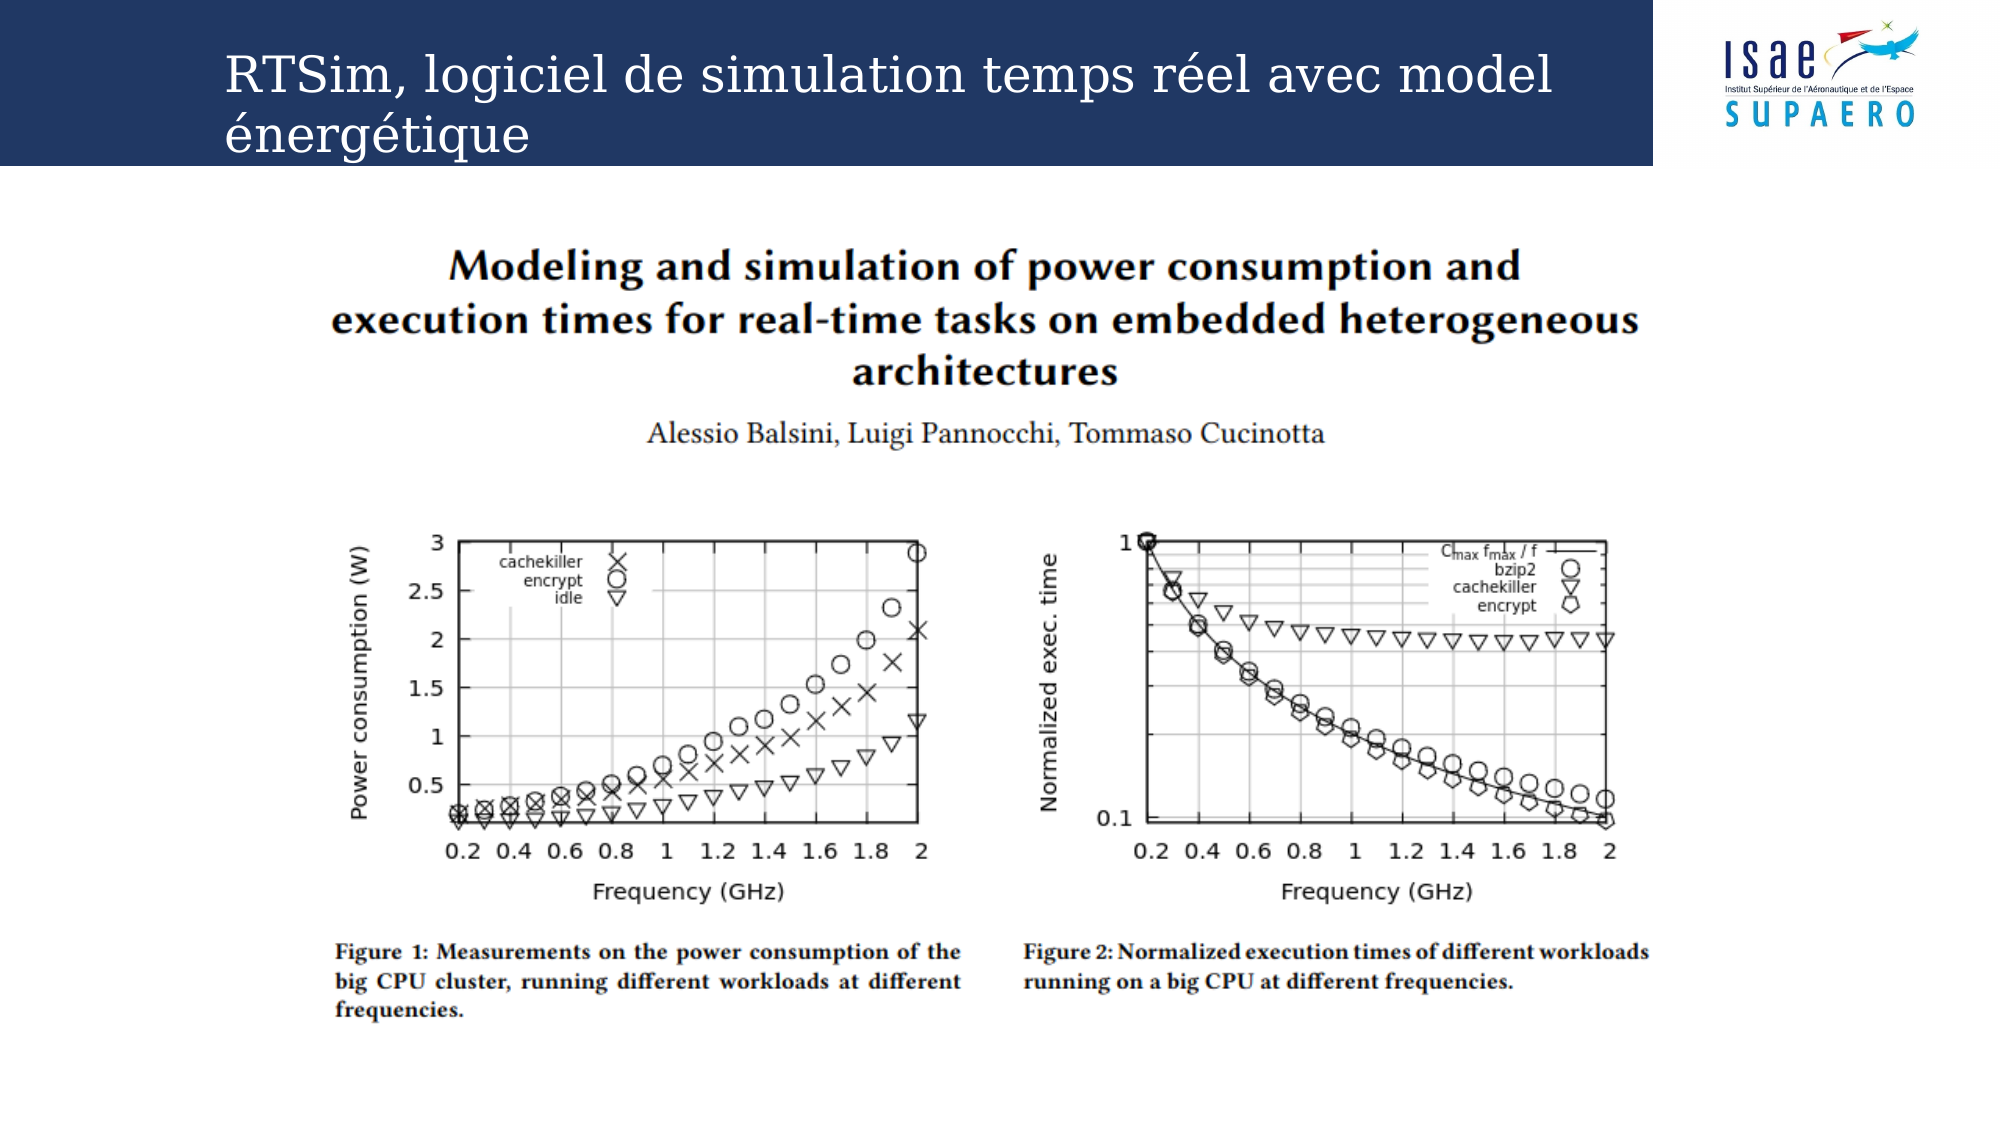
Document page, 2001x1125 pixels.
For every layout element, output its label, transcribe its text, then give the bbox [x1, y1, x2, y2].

picture [317, 510, 1693, 1039]
picture [1653, 0, 2000, 169]
text_box [0, 0, 1653, 165]
picture [316, 222, 1683, 454]
text_box RTSim, logiciel de simulation temps réel avec model énergétique [59, 35, 1611, 111]
